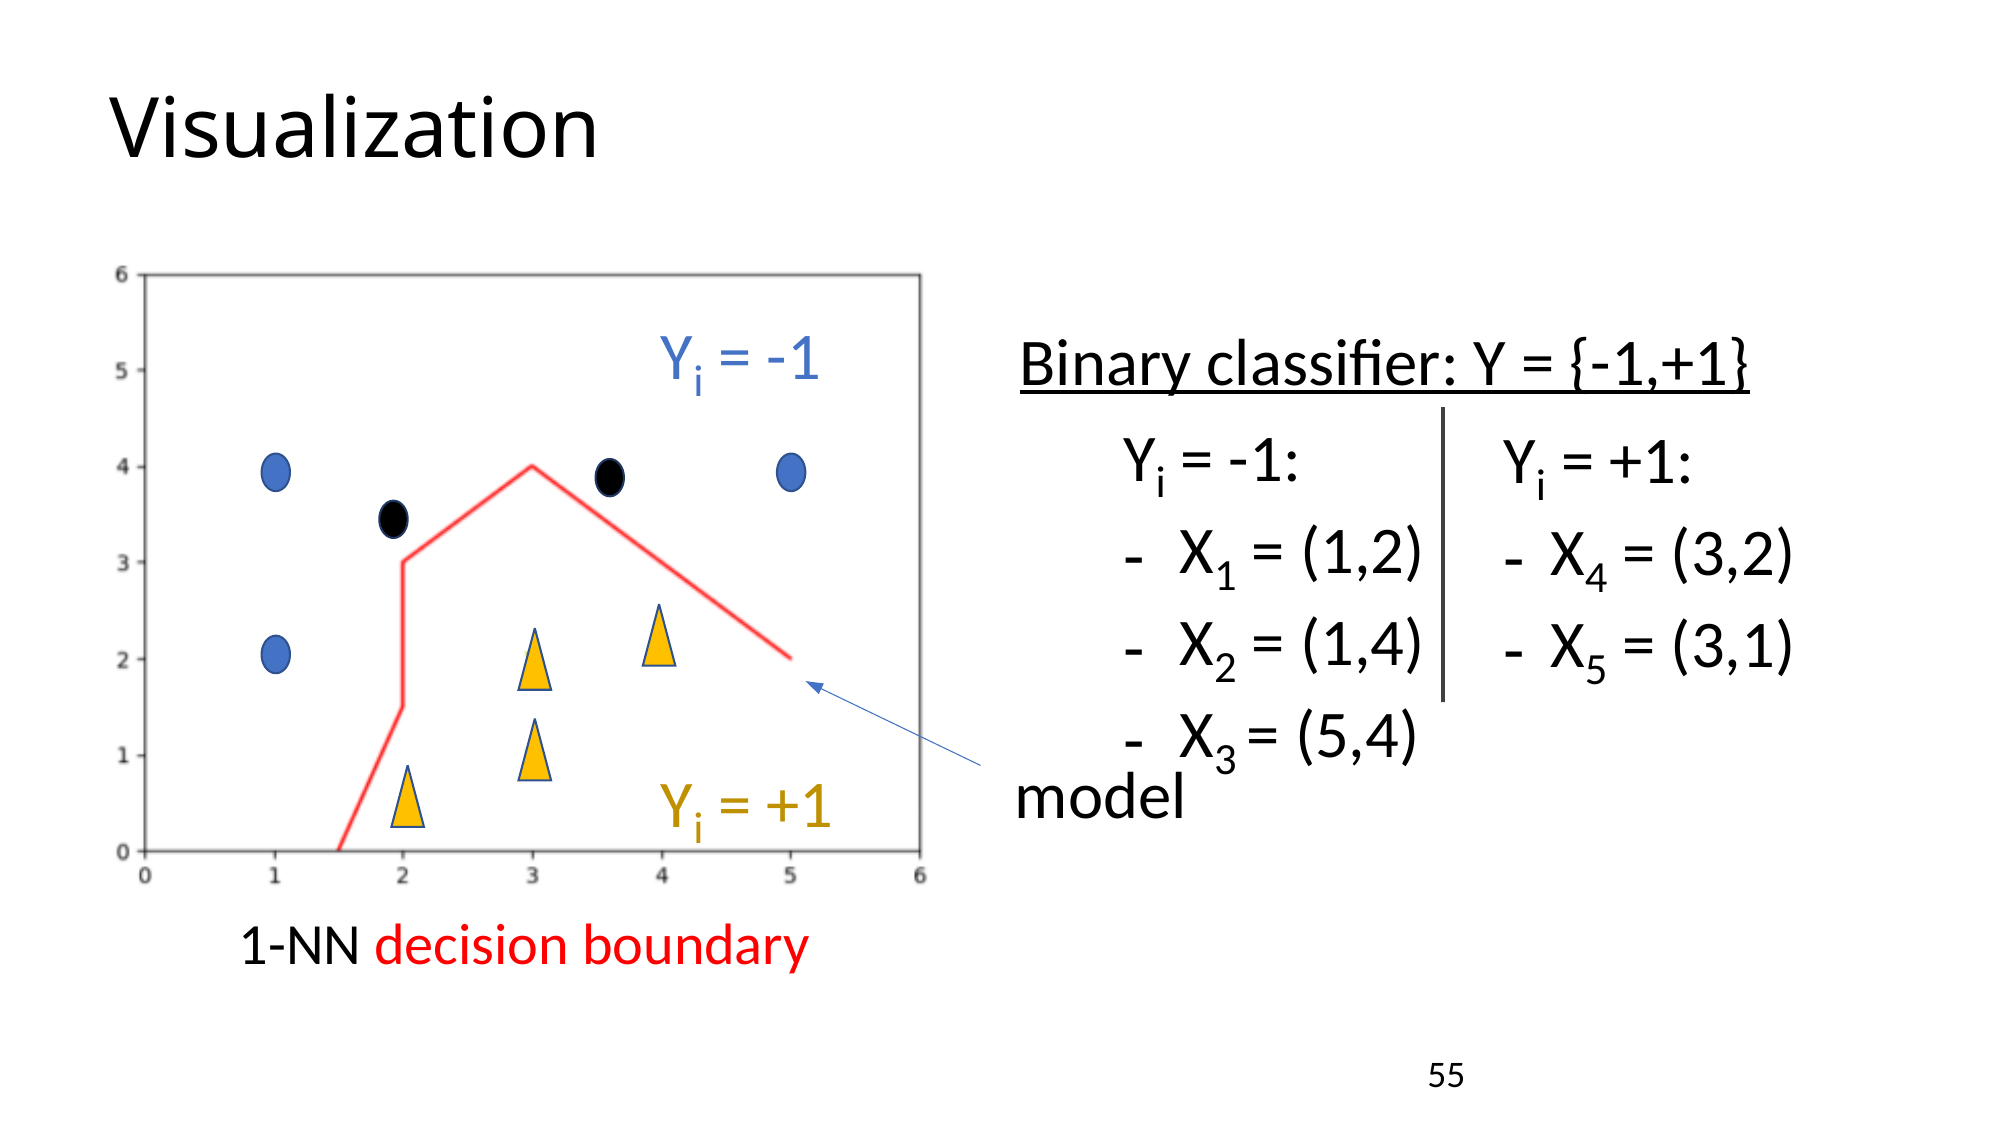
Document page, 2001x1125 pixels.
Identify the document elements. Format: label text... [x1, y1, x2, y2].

text_box [261, 635, 290, 674]
text_box [595, 459, 624, 497]
text_box model [999, 744, 1260, 841]
text_box Yi = +1: X4 = (3,2) X5 = (3,1) [1488, 409, 1877, 667]
text_box Binary classifier: Y = {-1,+1} [1004, 311, 1865, 408]
text_box Yi = -1: X1 = (1,2) X2 = (1,4) X3 = (5,4) [1108, 408, 1476, 746]
text_box [518, 628, 552, 690]
text_box [518, 718, 552, 781]
text_box [1412, 1042, 1863, 1103]
text_box [261, 453, 290, 492]
text_box [379, 500, 408, 538]
text_box [642, 604, 676, 666]
text_box Yi = +1 [645, 752, 868, 849]
text_box Yi = -1 [645, 305, 868, 402]
text_box [776, 453, 806, 492]
text_box 1-NN decision boundary [223, 898, 845, 985]
text_box [391, 765, 424, 827]
picture [97, 250, 958, 904]
text_box Visualization [94, 66, 1008, 184]
